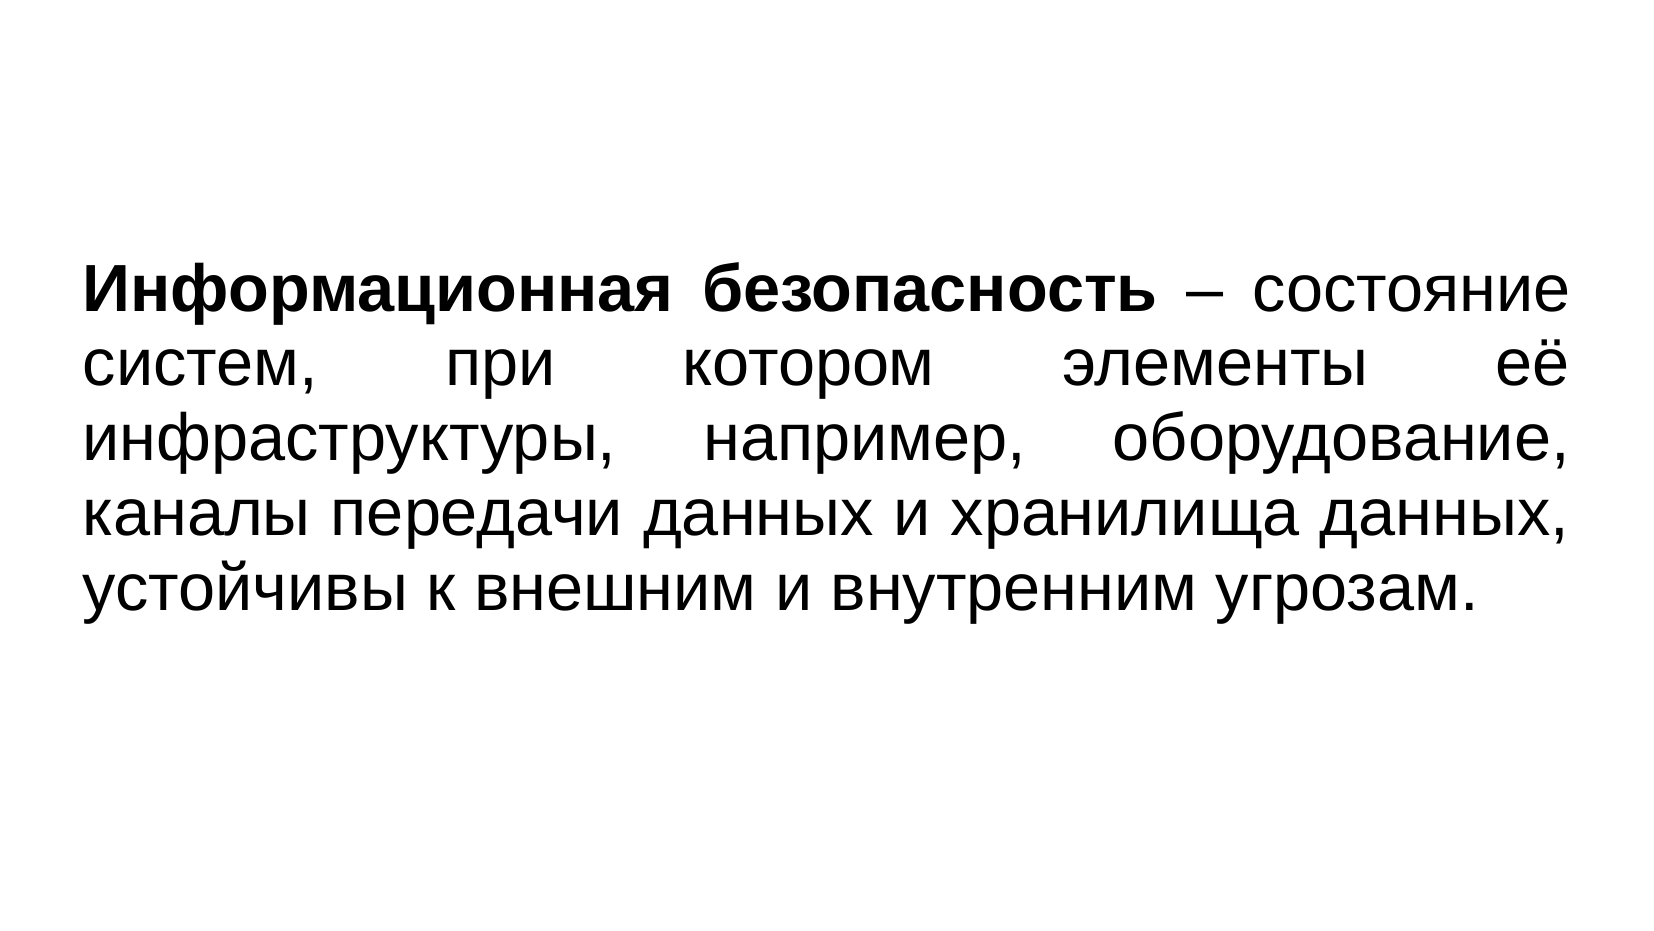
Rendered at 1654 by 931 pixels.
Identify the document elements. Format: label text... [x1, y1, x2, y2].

subtitle Информационная безопасность – состояние систем, при котором элементы её инфраструктуры, например, оборудование, каналы передачи данных и хранилища данных, устойчивы к внешним и внутренним угрозам. [82, 217, 1571, 758]
